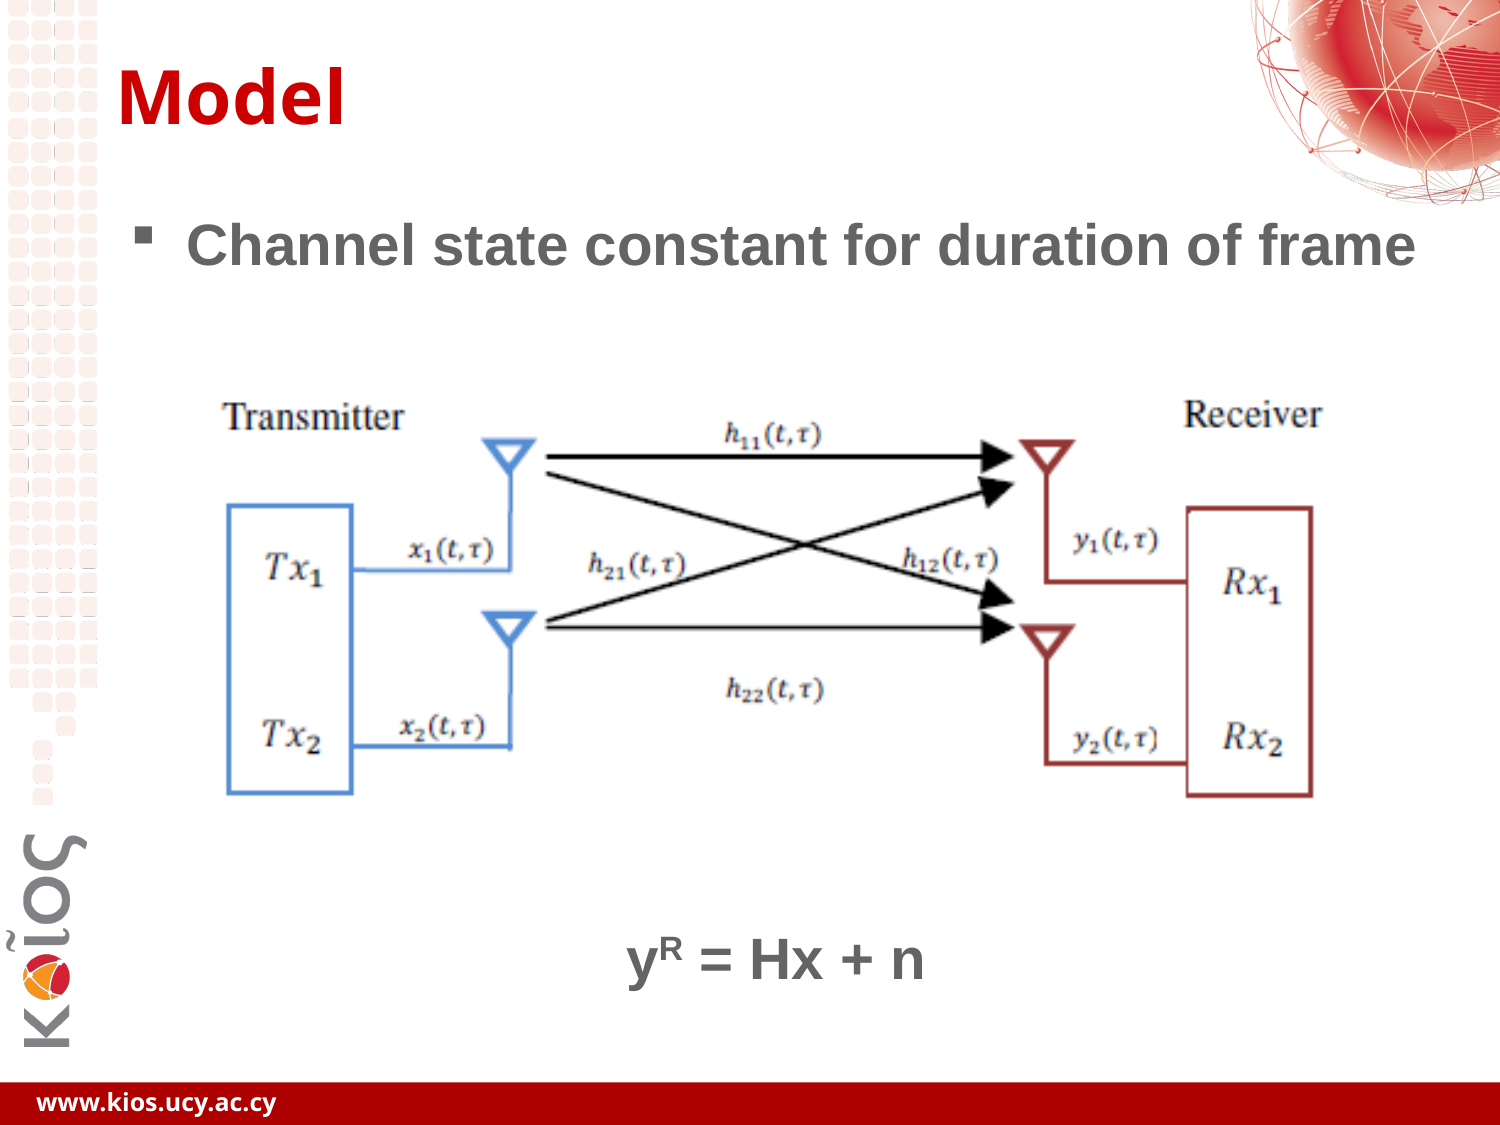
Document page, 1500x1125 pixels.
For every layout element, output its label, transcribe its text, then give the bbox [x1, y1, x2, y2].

picture [1233, 0, 1500, 225]
picture [210, 374, 1331, 833]
picture [6, 835, 87, 1047]
title Model [100, 31, 1304, 159]
list Channel state constant for duration of frame yR = Hx + n [115, 190, 1441, 1047]
